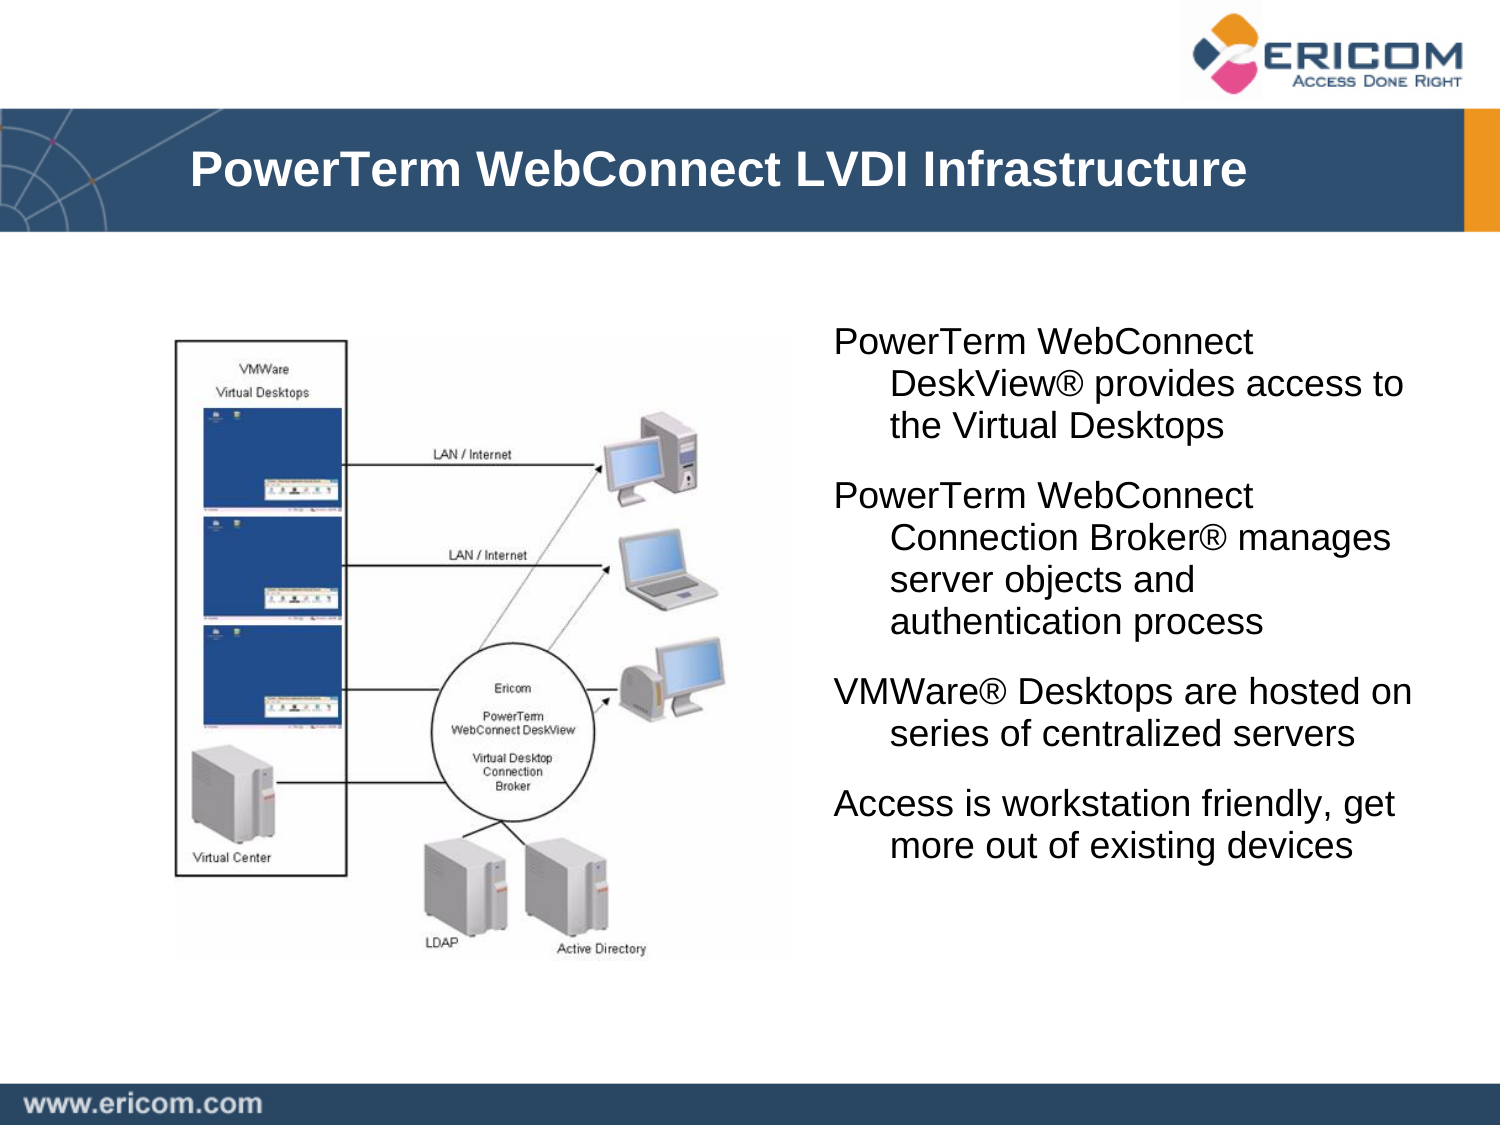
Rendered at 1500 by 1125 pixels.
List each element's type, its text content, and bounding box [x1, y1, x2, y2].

list PowerTerm WebConnect DeskView® provides access to the Virtual Desktops PowerTerm WebConnect Connection Broker® manages server objects and authentication process VMWare® Desktops are hosted on series of centralized servers Access is workstation friendly, get more out of existing devices [818, 312, 1438, 988]
picture [0, 0, 1500, 1125]
title PowerTerm WebConnect LVDI Infrastructure [174, 74, 1438, 263]
